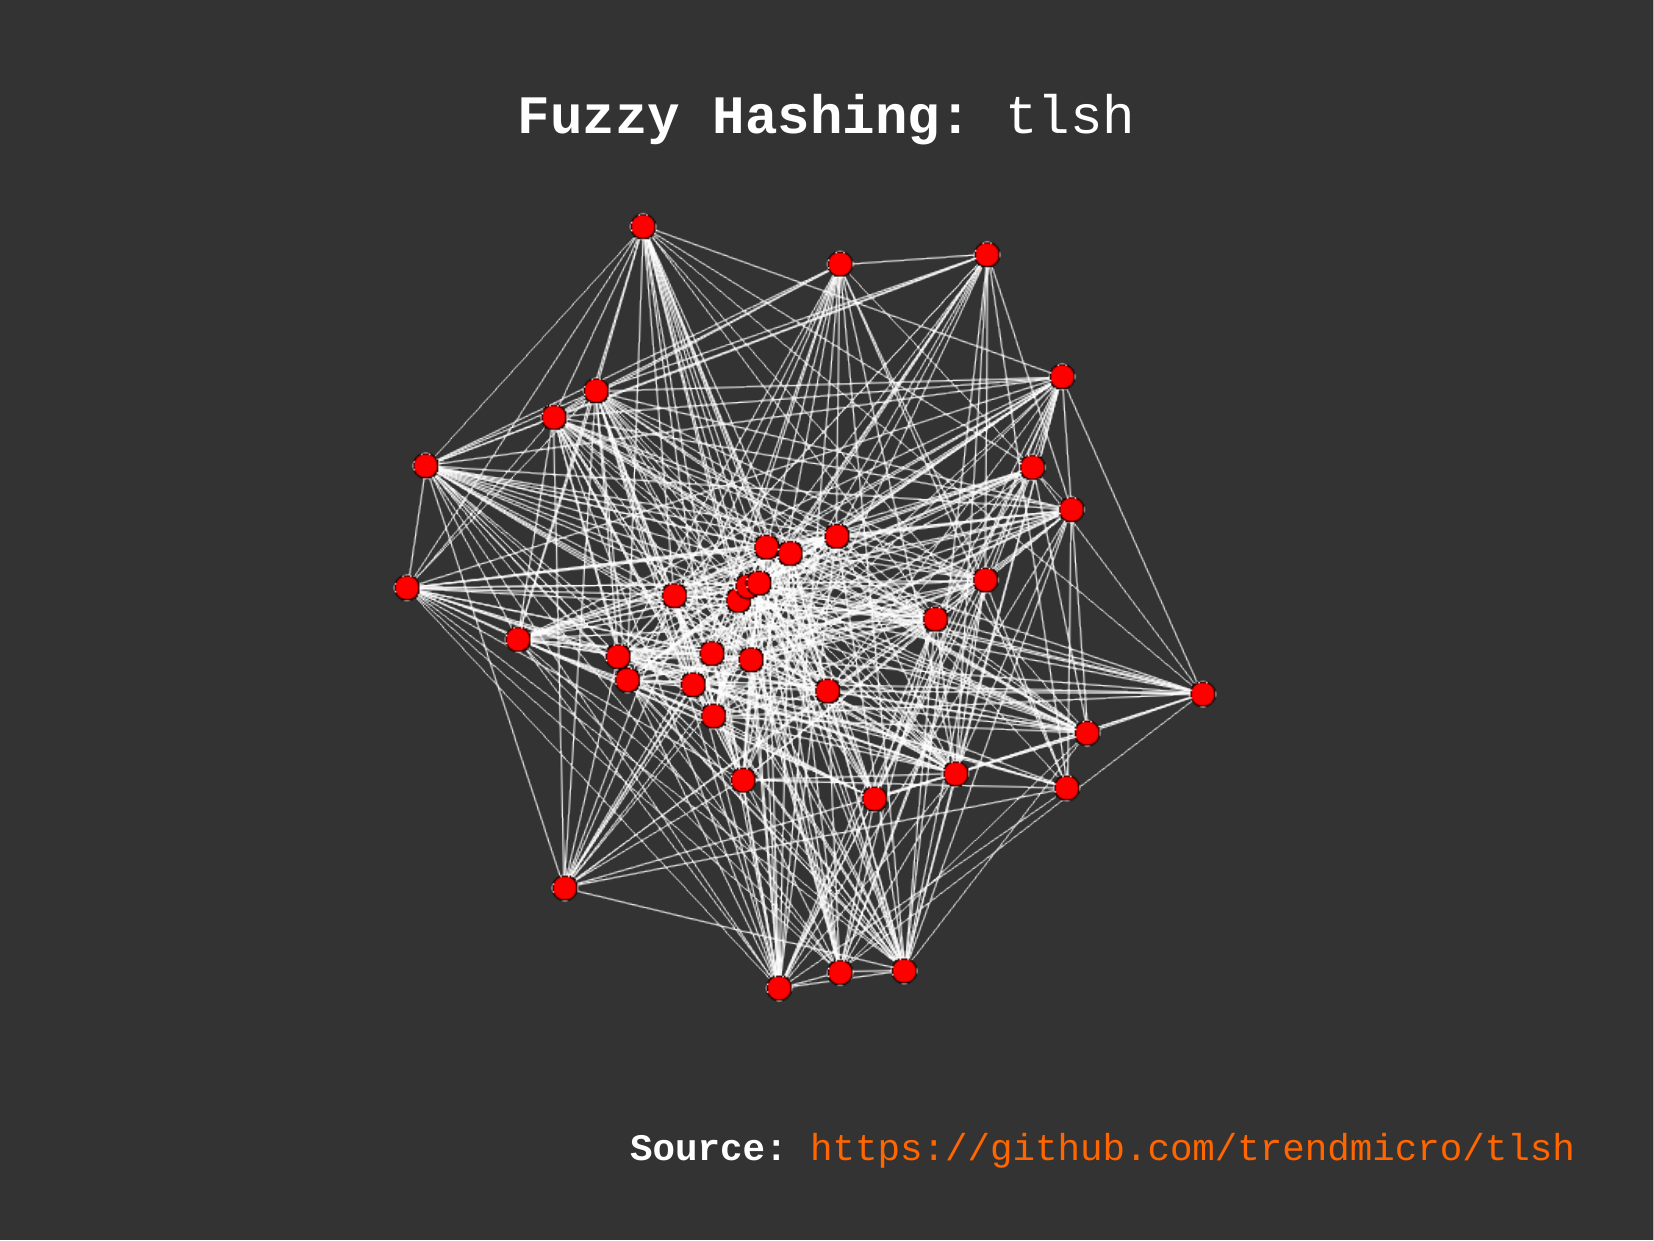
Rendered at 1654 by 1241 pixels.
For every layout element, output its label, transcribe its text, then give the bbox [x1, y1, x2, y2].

picture [254, 169, 1369, 1076]
text_box Source: https://github.com/trendmicro/tlsh [478, 1122, 1613, 1193]
title Fuzzy Hashing: tlsh [82, 67, 1571, 172]
